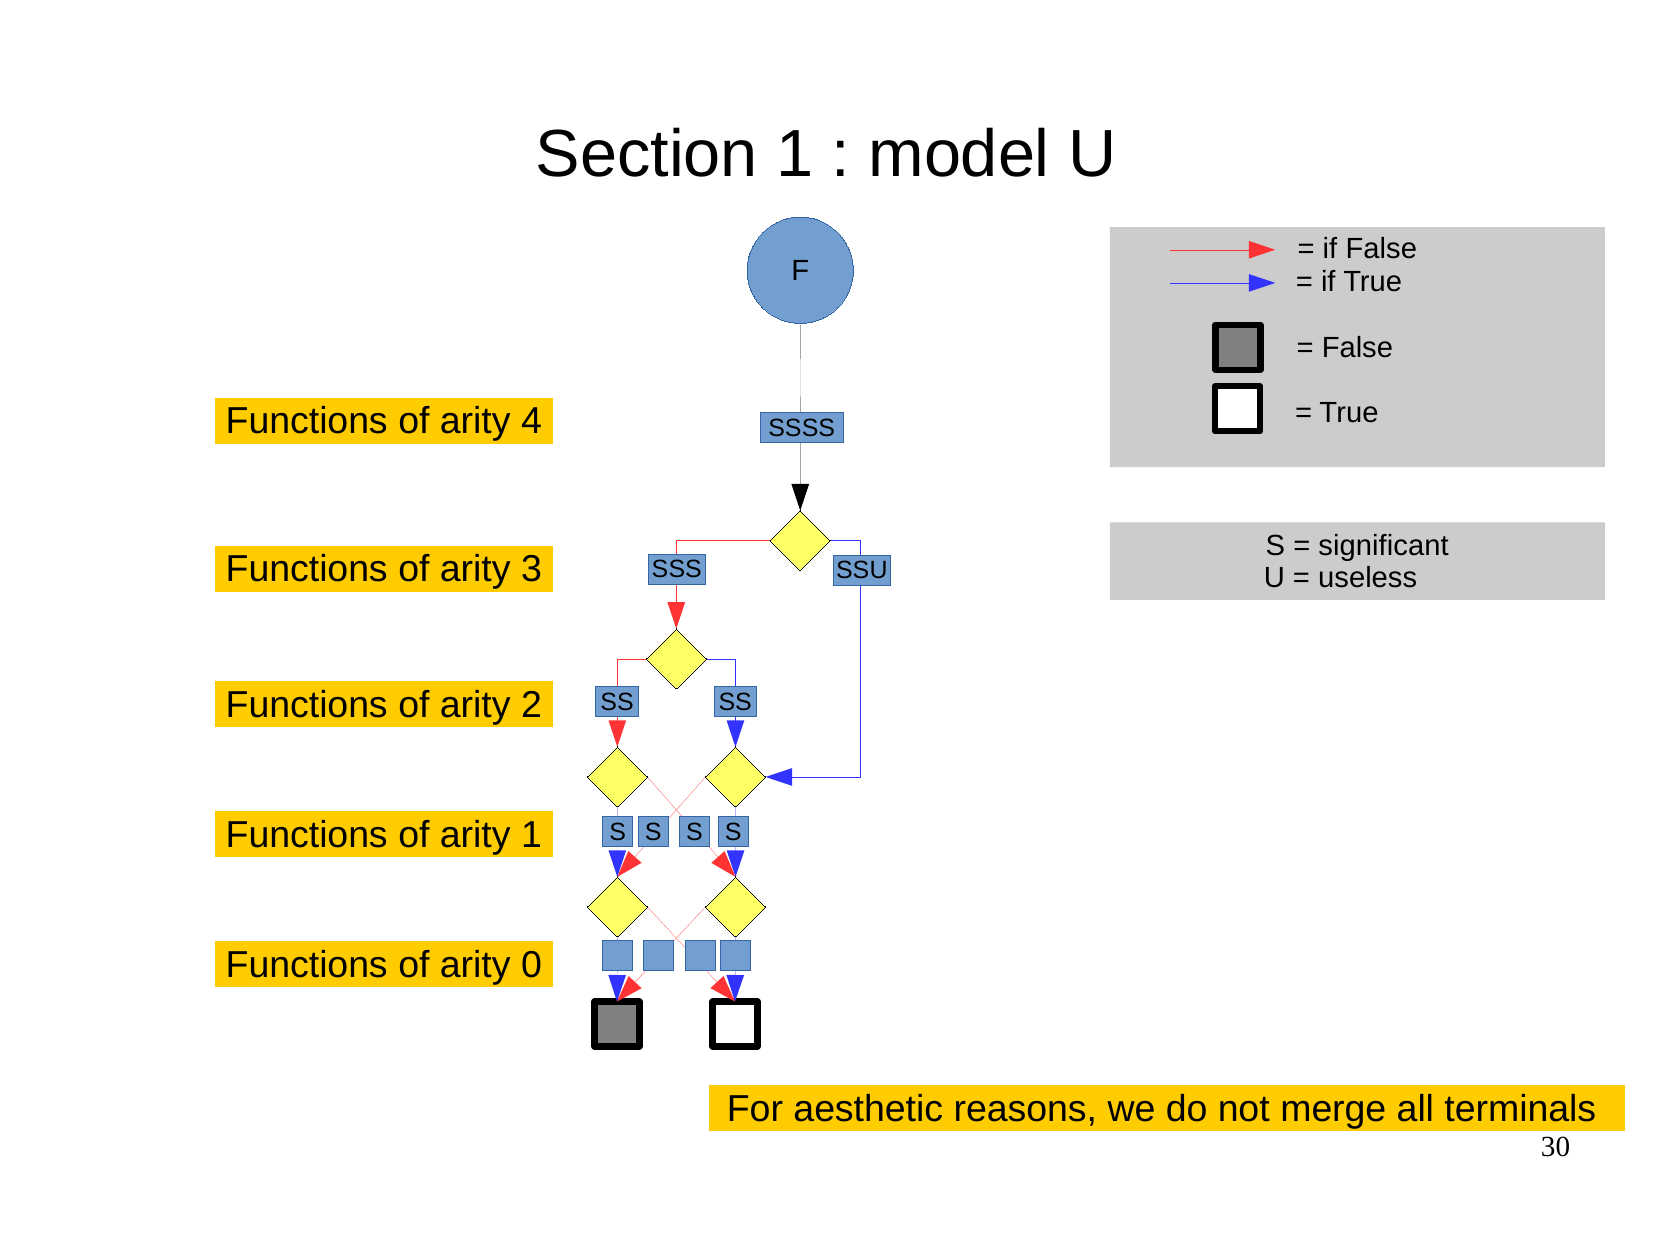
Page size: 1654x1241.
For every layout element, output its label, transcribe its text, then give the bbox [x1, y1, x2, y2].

text_box [705, 876, 766, 937]
text_box S = significant U = useless [1109, 522, 1605, 600]
text_box [1215, 386, 1261, 432]
text_box Functions of arity 2 [215, 681, 553, 727]
text_box SSS [648, 554, 706, 585]
text_box SS [714, 686, 757, 717]
title Section 1 : model U [82, 49, 1571, 257]
text_box S [718, 816, 749, 847]
text_box Functions of arity 1 [215, 811, 553, 857]
text_box [587, 746, 648, 807]
text_box For aesthetic reasons, we do not merge all terminals [709, 1085, 1625, 1131]
text_box [594, 1001, 640, 1047]
text_box S [602, 816, 633, 847]
text_box Functions of arity 4 [215, 398, 553, 444]
text_box SSU [833, 555, 891, 586]
text_box [705, 746, 766, 807]
text_box = if False = if True = False = True [1109, 227, 1605, 468]
text_box [646, 628, 707, 689]
text_box [720, 940, 751, 971]
text_box Functions of arity 0 [215, 941, 553, 987]
text_box [712, 1001, 758, 1047]
text_box Functions of arity 3 [215, 546, 553, 592]
text_box [685, 940, 716, 971]
text_box [770, 510, 831, 571]
text_box F [747, 257, 854, 324]
text_box SSSS [760, 412, 844, 443]
text_box S [679, 816, 710, 847]
text_box S [638, 816, 669, 847]
text_box [643, 940, 674, 971]
text_box SS [595, 686, 639, 717]
text_box [587, 876, 648, 937]
text_box [1215, 324, 1261, 370]
text_box [602, 940, 633, 971]
